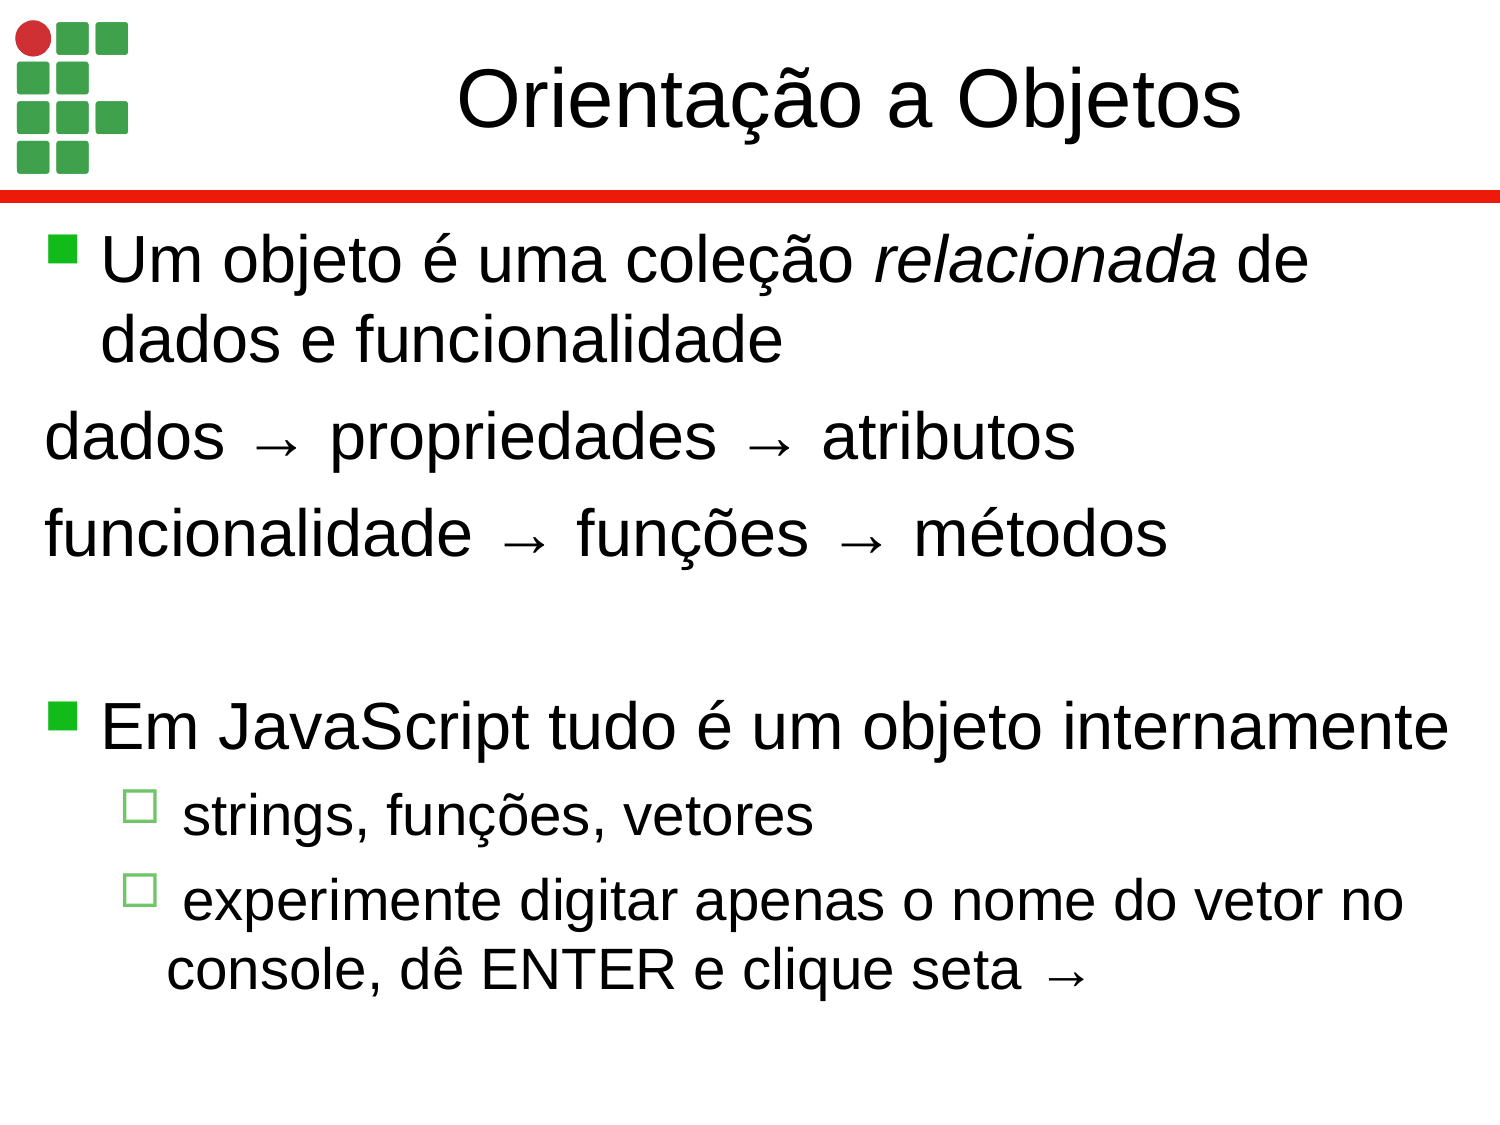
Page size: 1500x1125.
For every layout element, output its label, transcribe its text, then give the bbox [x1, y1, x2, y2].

picture [14, 16, 130, 178]
list Um objeto é uma coleção relacionada de dados e funcionalidade dados → propriedades → atributos funcionalidade → funções → métodos Em JavaScript tudo é um objeto internamente strings, funções, vetores experimente digitar apenas o nome do vetor no console, dê ENTER e clique seta → [29, 207, 1471, 1087]
title Orientação a Objetos [230, 0, 1471, 202]
